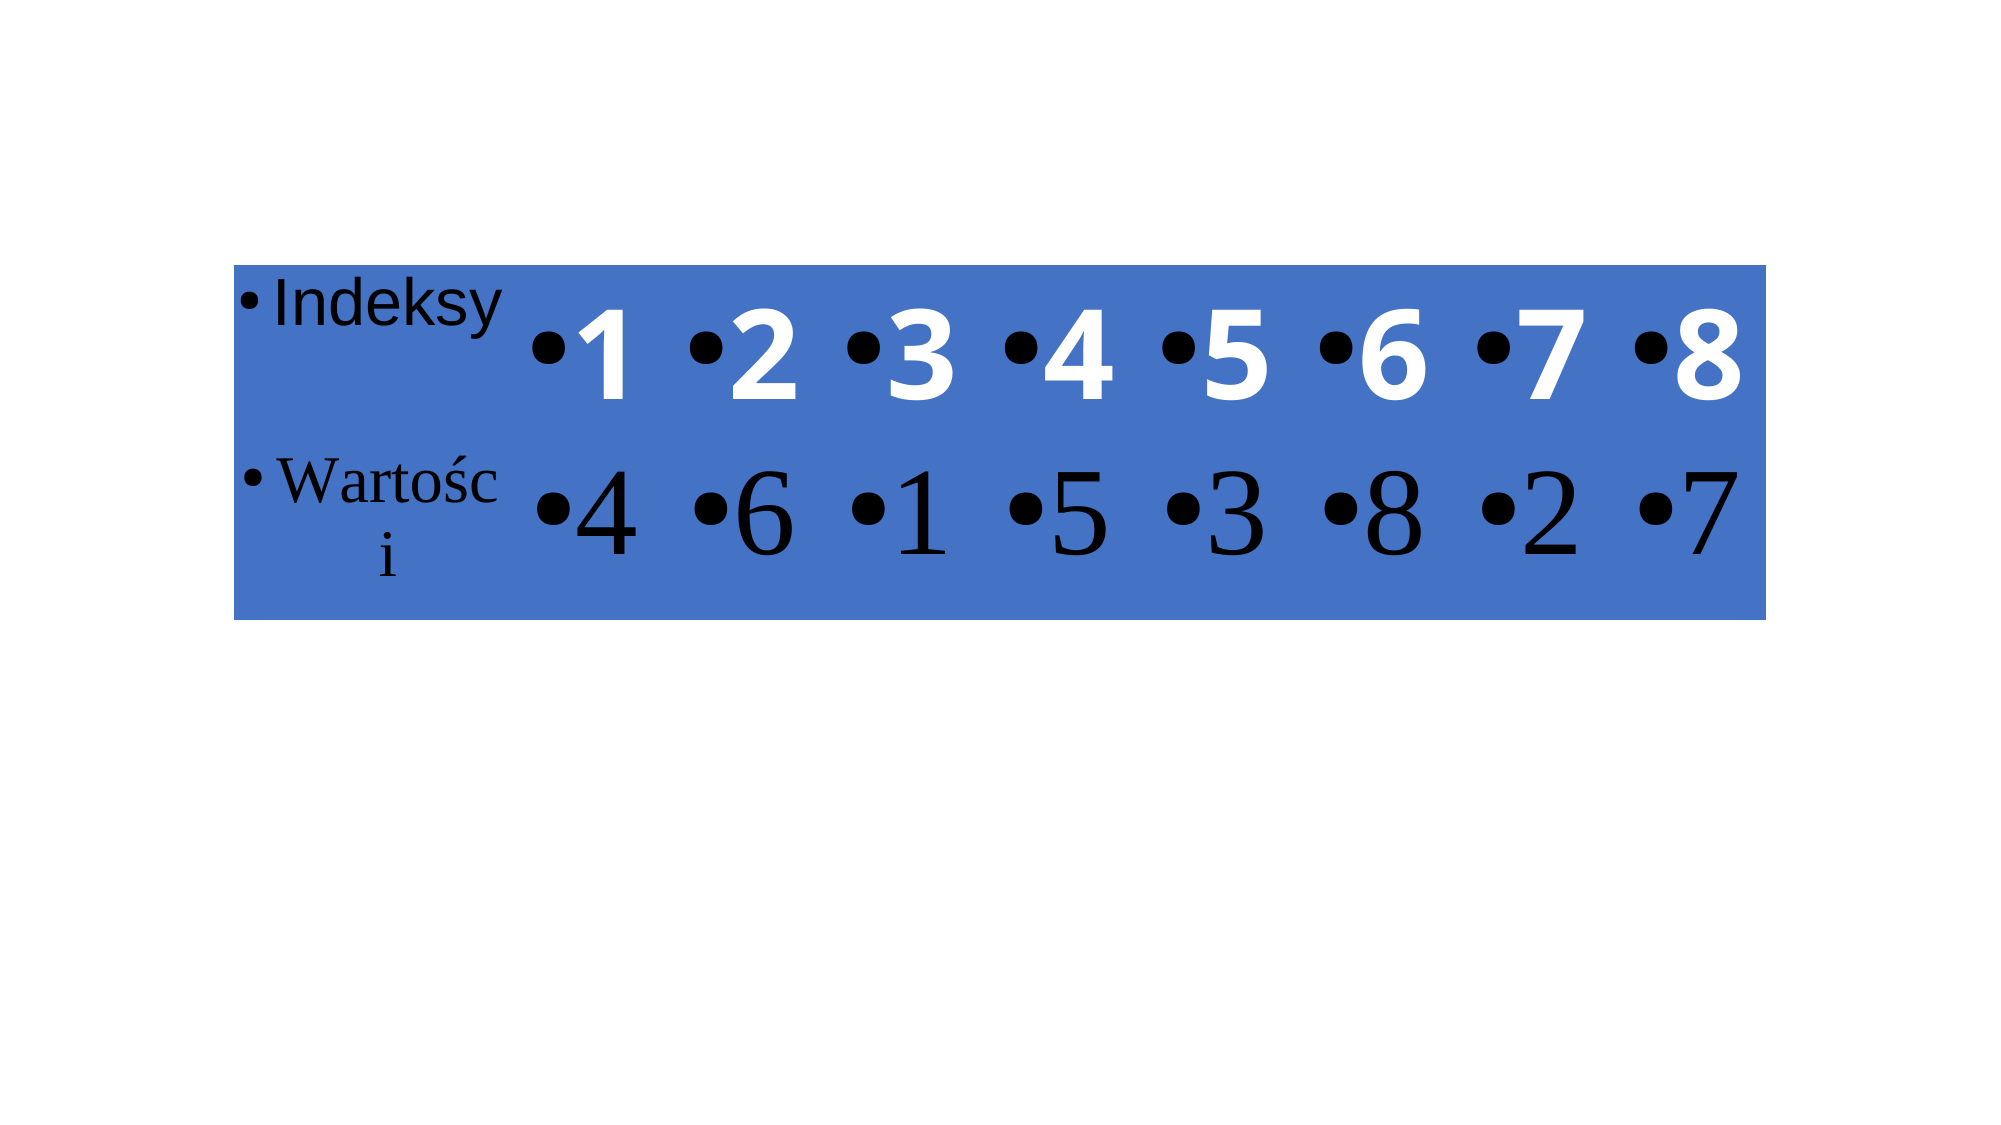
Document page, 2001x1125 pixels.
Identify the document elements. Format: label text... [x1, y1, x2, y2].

table_header 1 [506, 265, 663, 443]
table_cell 3 [1136, 443, 1293, 620]
table_cell 8 [1293, 443, 1451, 620]
table_cell 1 [821, 443, 978, 620]
table_header 3 [821, 265, 978, 443]
table_cell 2 [1451, 443, 1608, 620]
table_header 2 [663, 265, 821, 443]
table_header 6 [1293, 265, 1451, 443]
table_cell 4 [506, 443, 663, 620]
table_cell 6 [663, 443, 821, 620]
table_header 7 [1451, 265, 1608, 443]
table_cell 5 [978, 443, 1136, 620]
table_header 8 [1608, 265, 1766, 443]
table_header Indeksy [234, 265, 506, 443]
table_header 4 [978, 265, 1136, 443]
table_header 5 [1136, 265, 1293, 443]
table_cell Wartości [234, 443, 506, 620]
table_cell 7 [1608, 443, 1766, 620]
